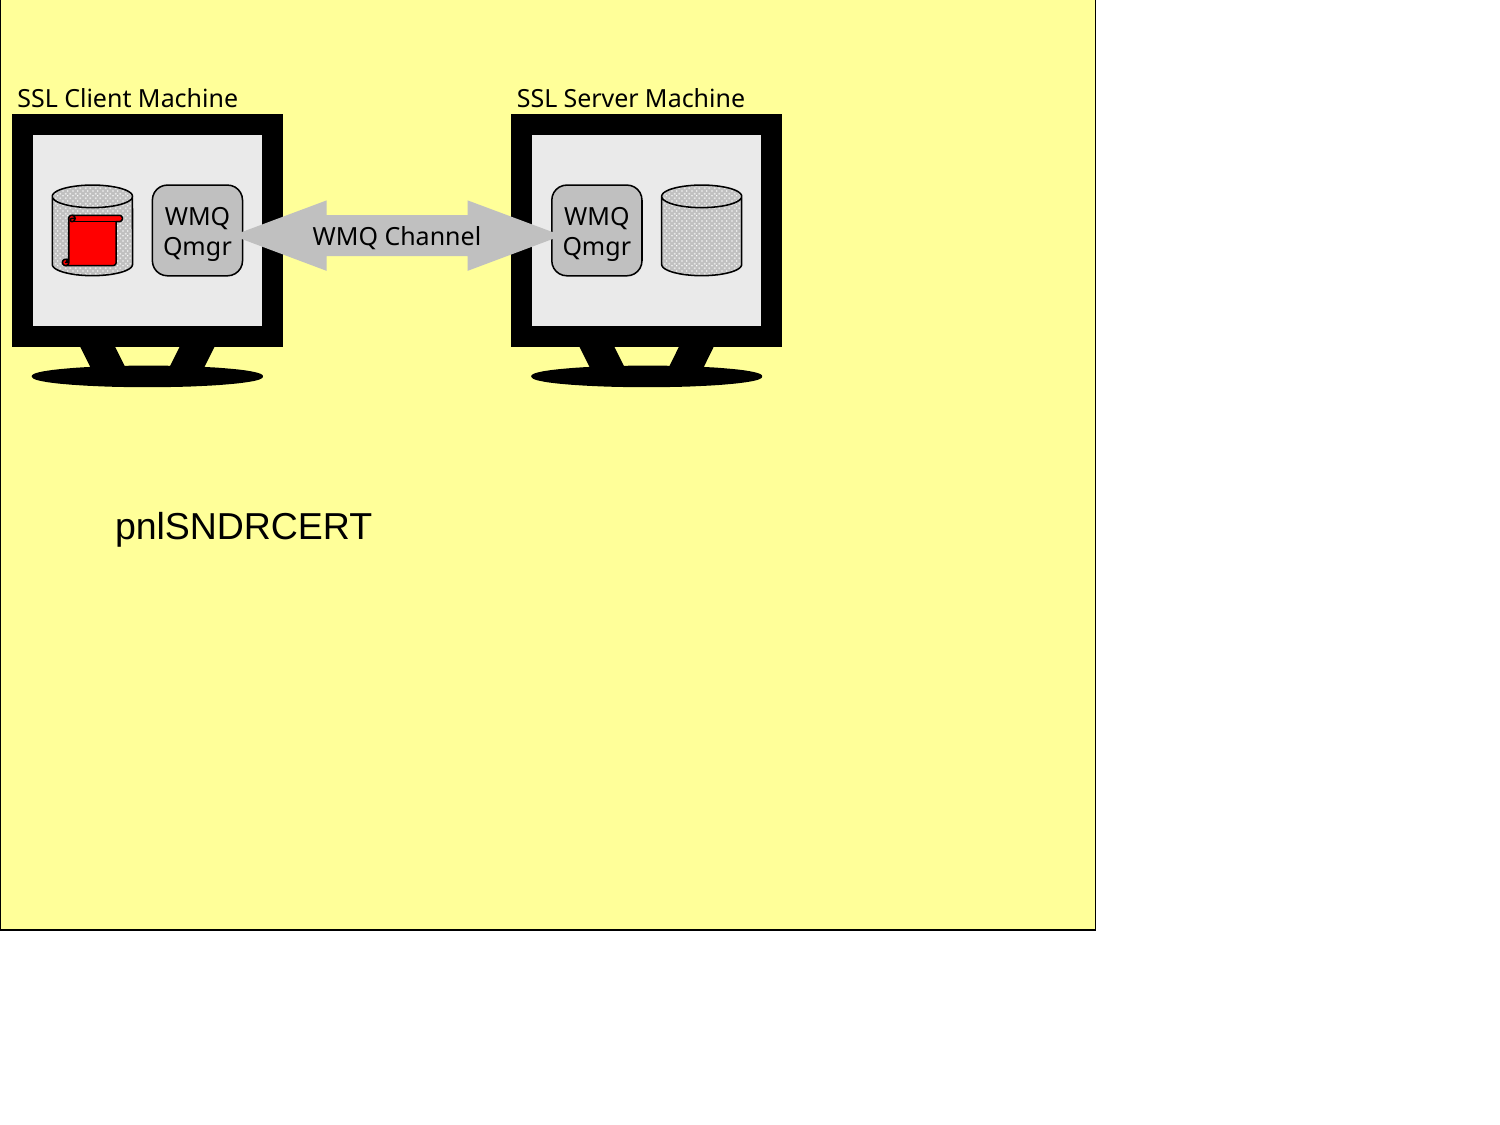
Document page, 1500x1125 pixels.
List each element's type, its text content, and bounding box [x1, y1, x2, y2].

text_box pnlSNDRCERT [100, 494, 389, 555]
text_box [0, 0, 1095, 930]
text_box WMQ Qmgr [551, 185, 642, 276]
text_box WMQ Qmgr [152, 185, 243, 276]
text_box SSL Client Machine [2, 74, 333, 120]
text_box SSL Server Machine [501, 74, 832, 120]
text_box WMQ Channel [262, 215, 533, 256]
